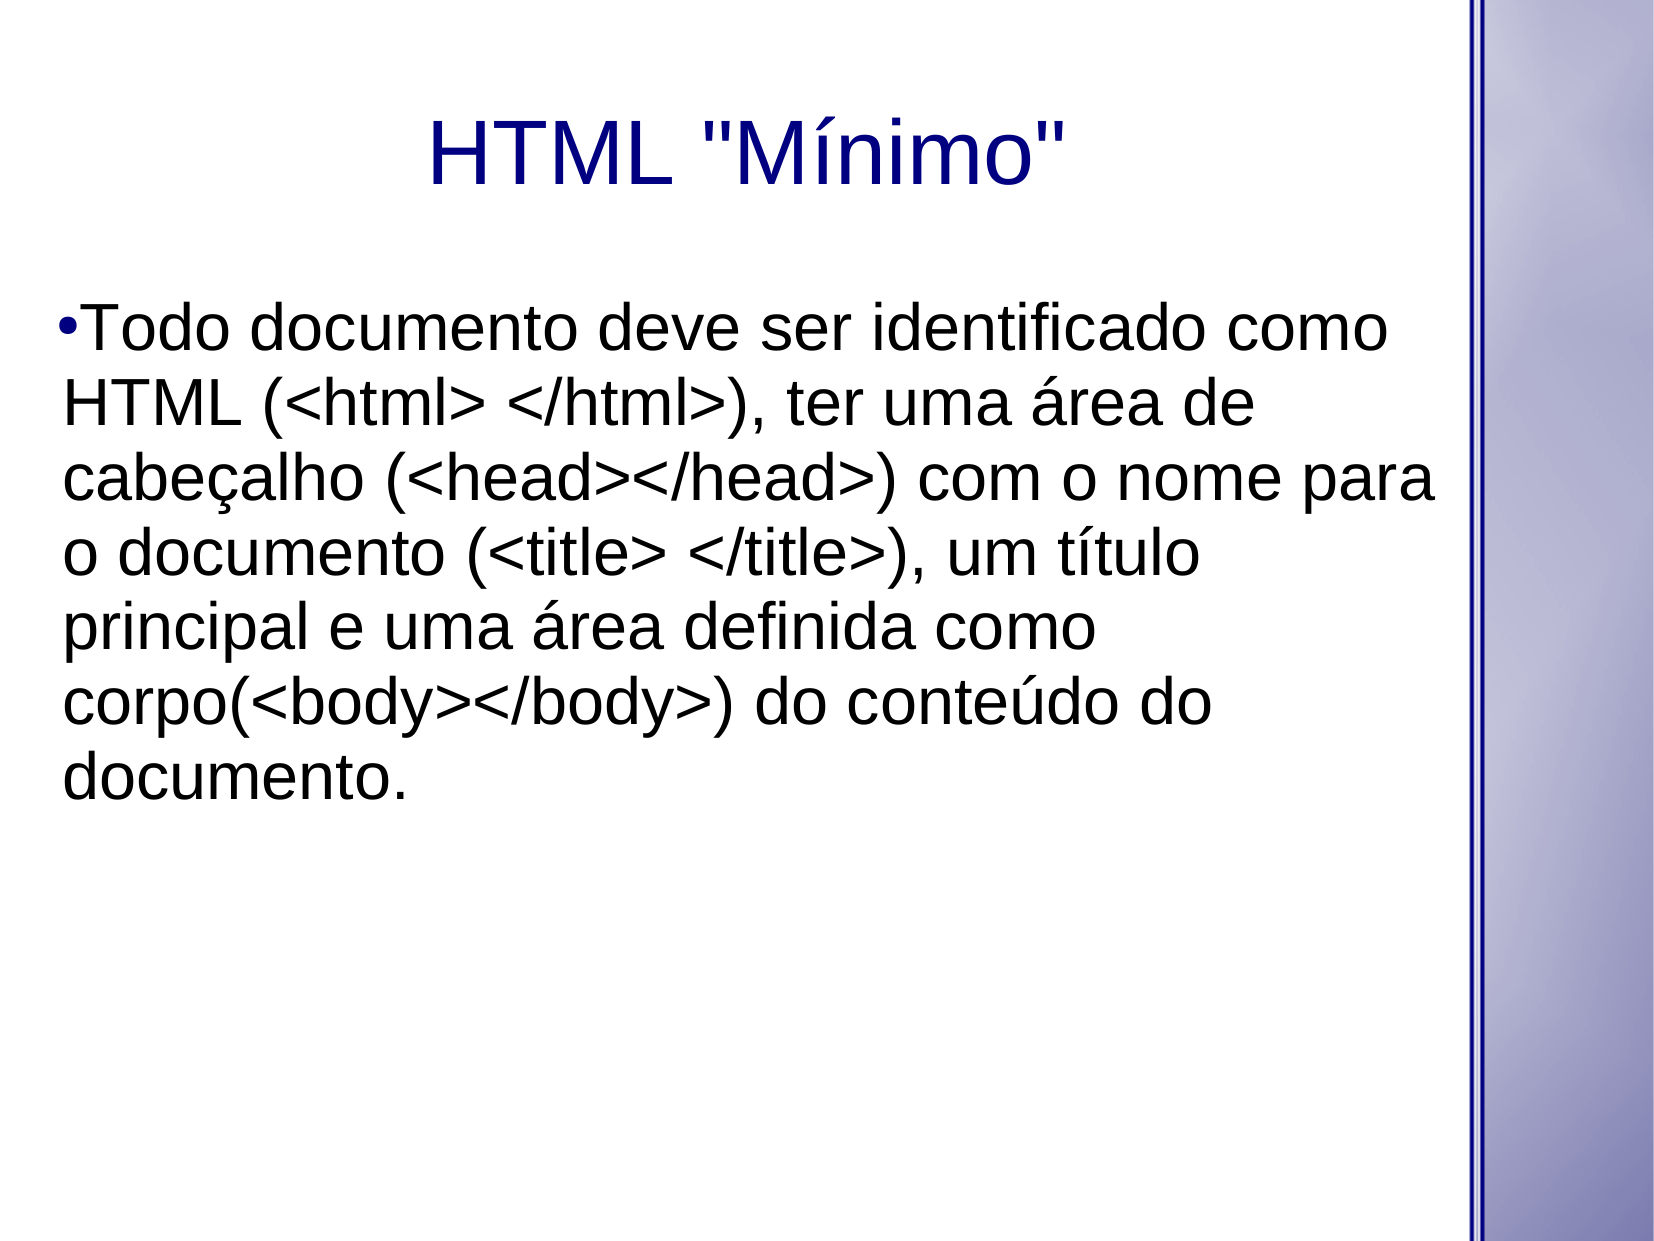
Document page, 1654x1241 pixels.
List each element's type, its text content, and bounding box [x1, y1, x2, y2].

picture [0, 0, 1654, 1241]
title HTML "Mínimo" [47, 49, 1447, 257]
list Todo documento deve ser identificado como HTML (<html> </html>), ter uma área de cabeçalho (<head></head>) com o nome para o documento (<title> </title>), um título principal e uma área definida como corpo(<body></body>) do conteúdo do documento. [47, 290, 1447, 1109]
